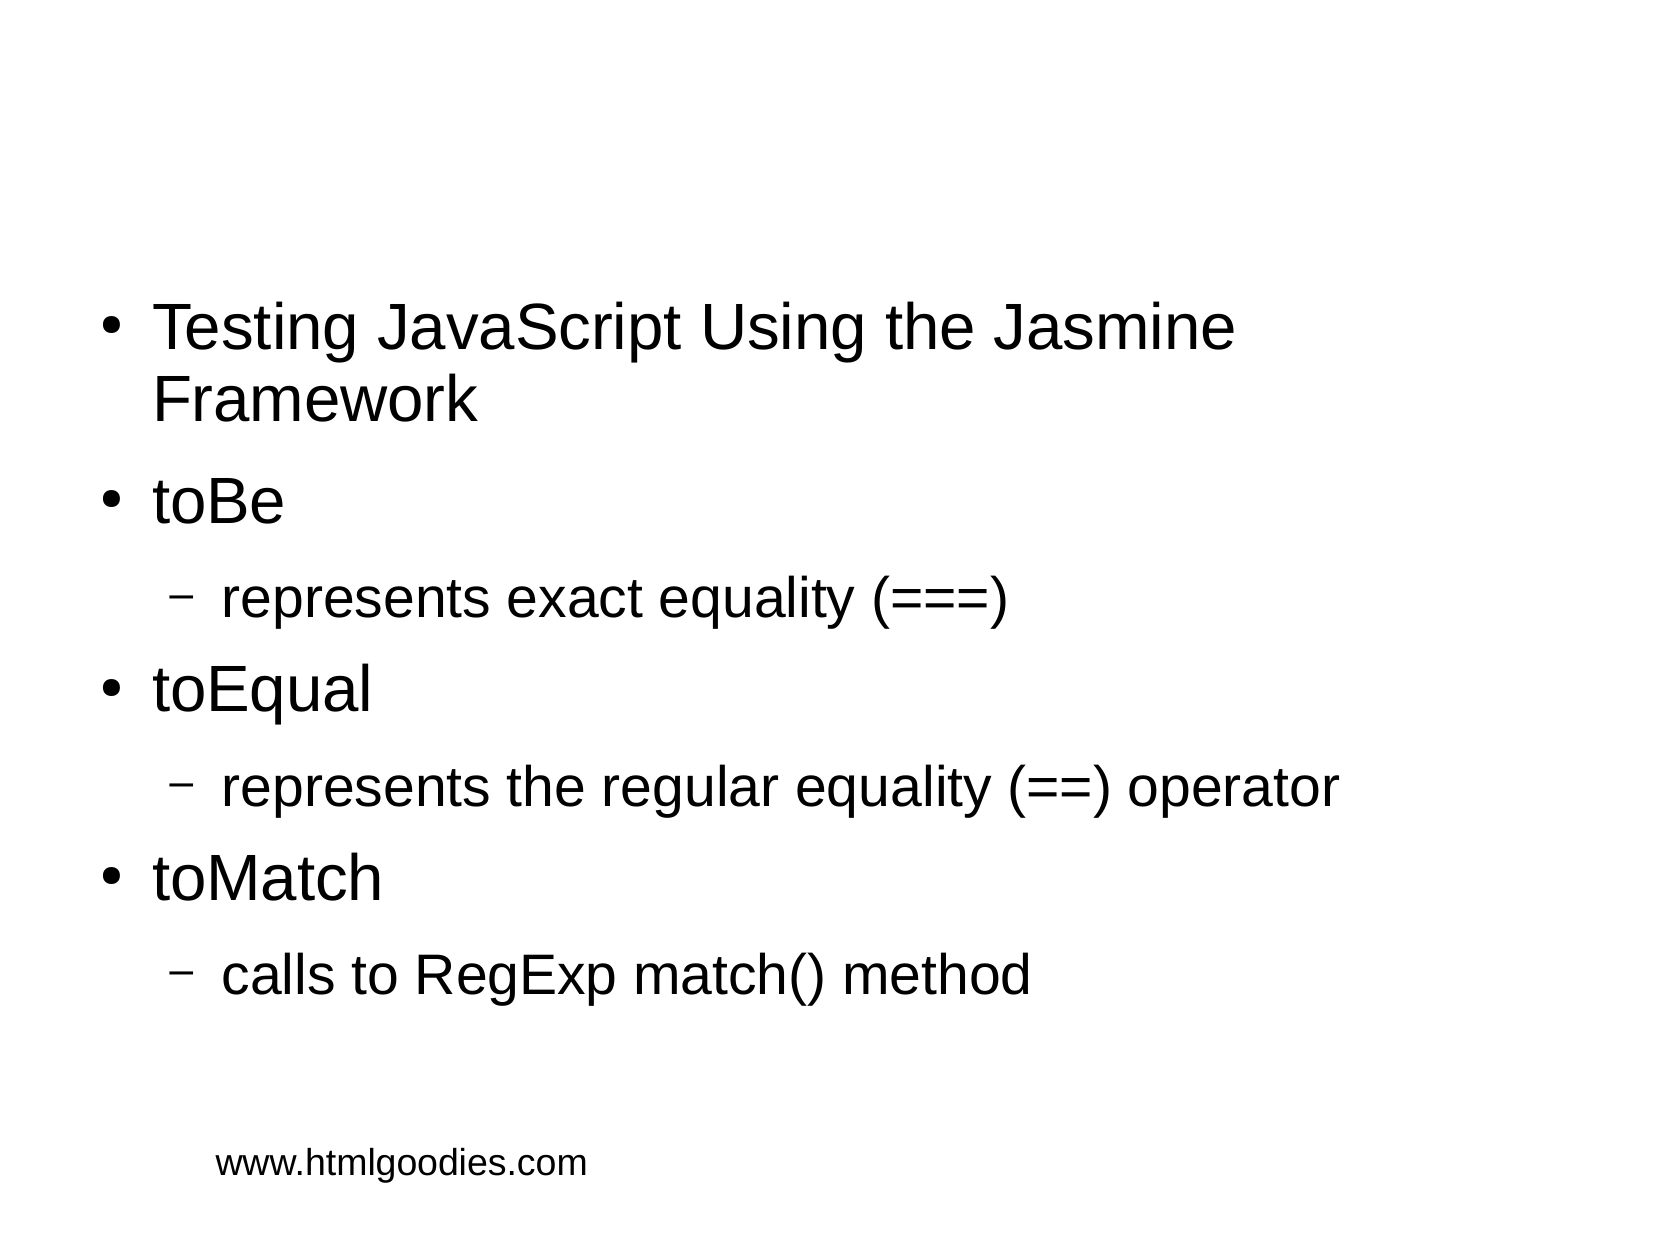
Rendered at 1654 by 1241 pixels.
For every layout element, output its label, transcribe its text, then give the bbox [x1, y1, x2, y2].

text_box www.htmlgoodies.com [200, 1133, 603, 1191]
list Testing JavaScript Using the Jasmine Framework toBe represents exact equality (===) toEqual represents the regular equality (==) operator toMatch calls to RegExp match() method [82, 290, 1571, 1010]
